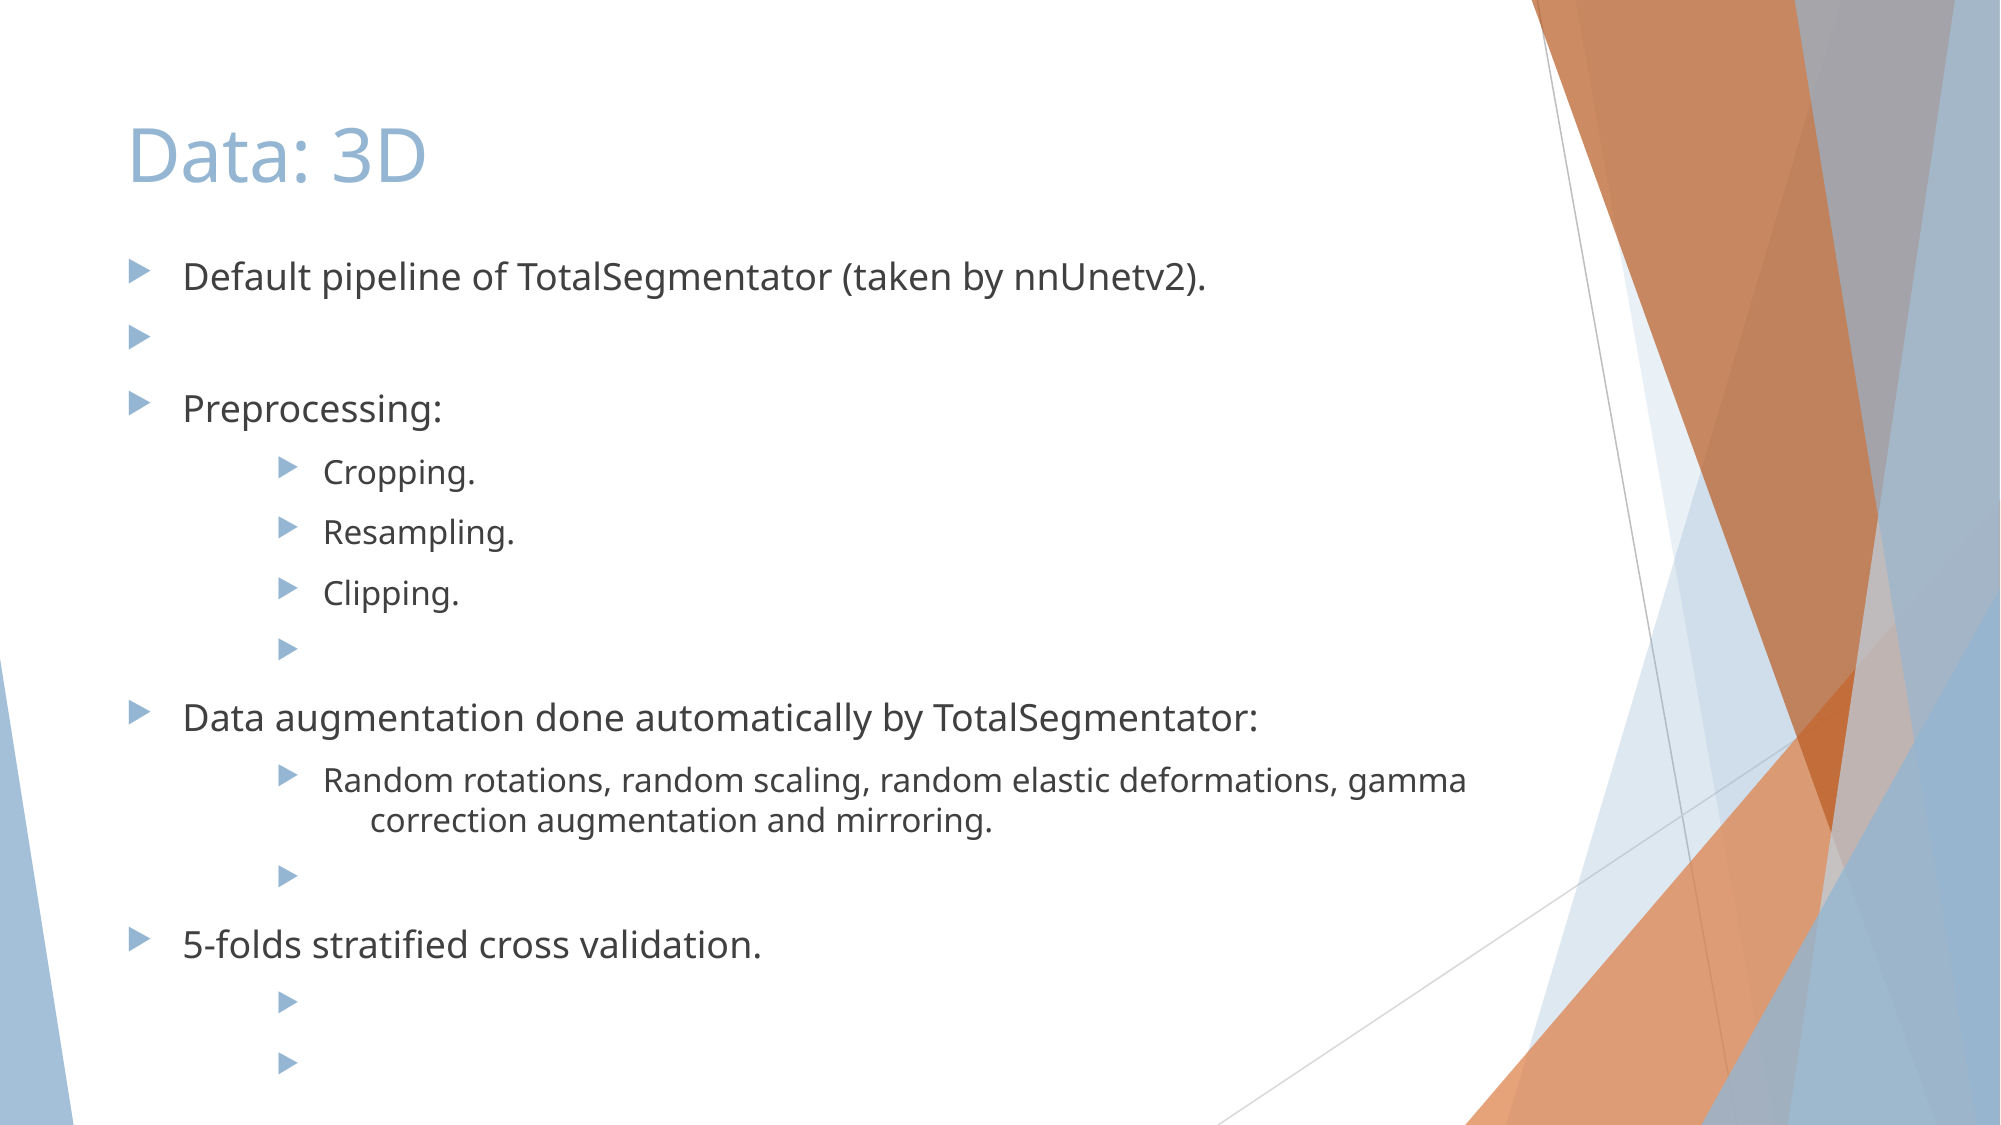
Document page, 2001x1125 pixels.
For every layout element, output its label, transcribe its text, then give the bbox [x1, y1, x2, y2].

title Data: 3D [111, 99, 1522, 245]
list Default pipeline of TotalSegmentator (taken by nnUnetv2). Preprocessing: Cropping. Resampling. Clipping. Data augmentation done automatically by TotalSegmentator: Random rotations, random scaling, random elastic deformations, gamma correction augmentation and mirroring. 5-folds stratified cross validation. [111, 245, 1579, 1026]
